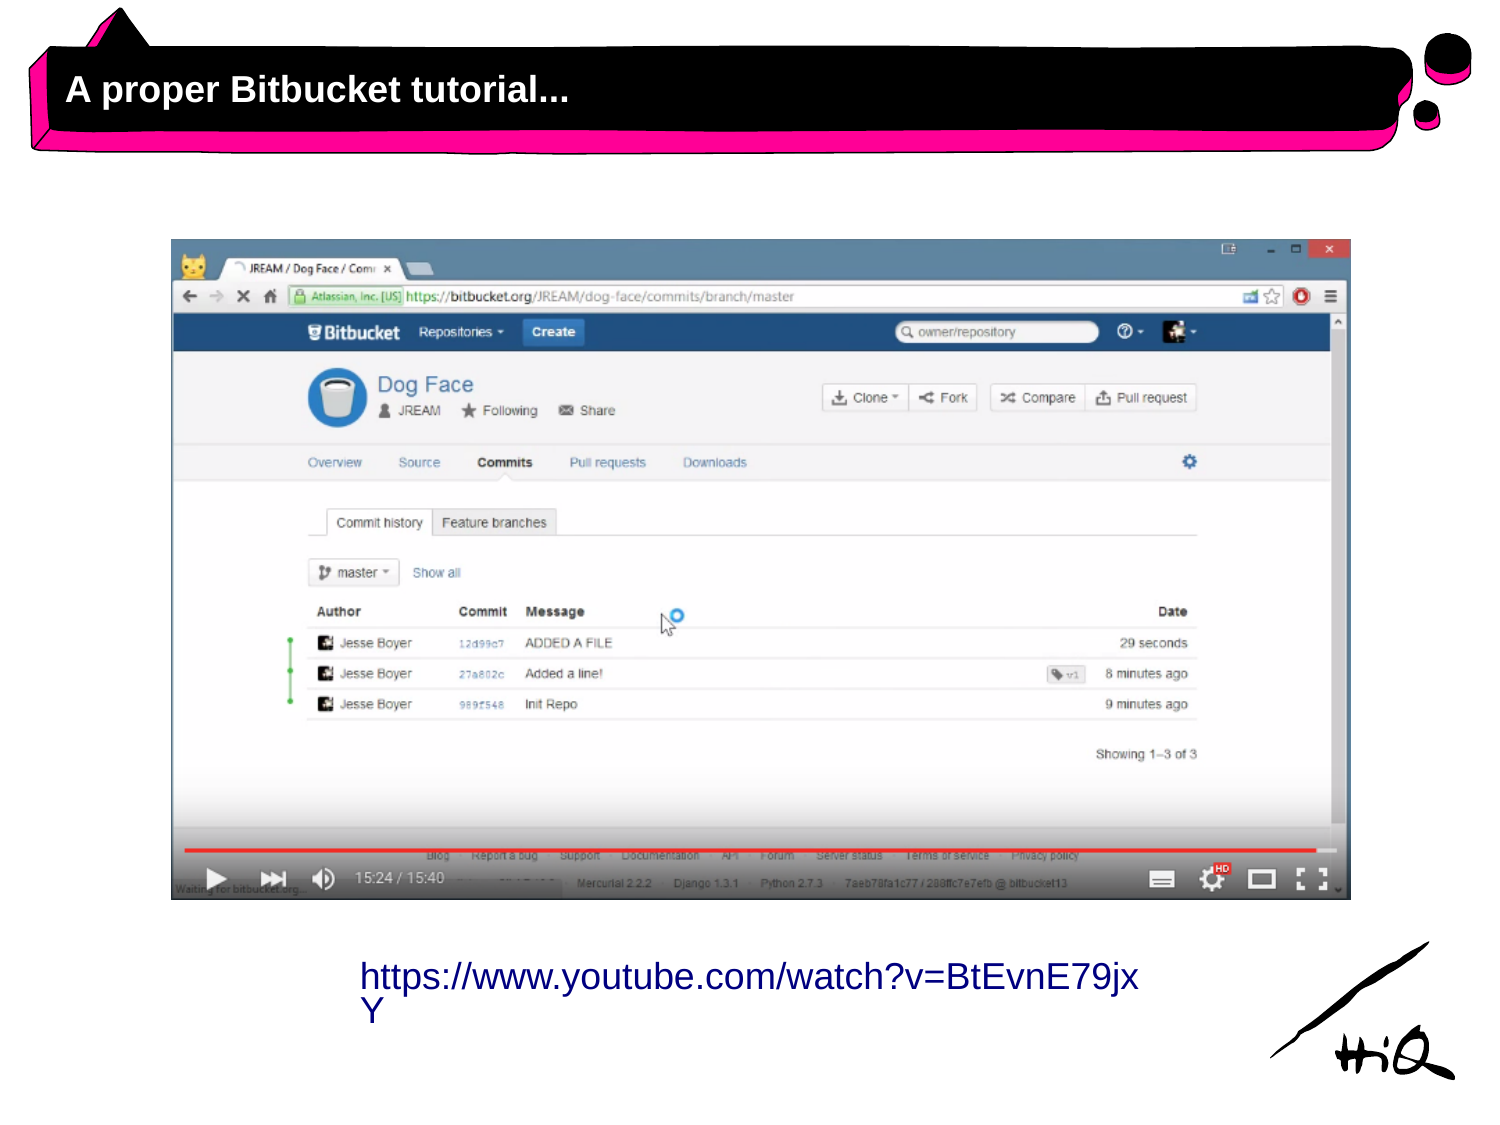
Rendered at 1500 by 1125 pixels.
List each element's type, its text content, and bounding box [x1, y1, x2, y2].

text_box https://www.youtube.com/watch?v=BtEvnE79jxY [345, 948, 1180, 1006]
picture [171, 239, 1351, 901]
title A proper Bitbucket tutorial... [64, 54, 1365, 126]
